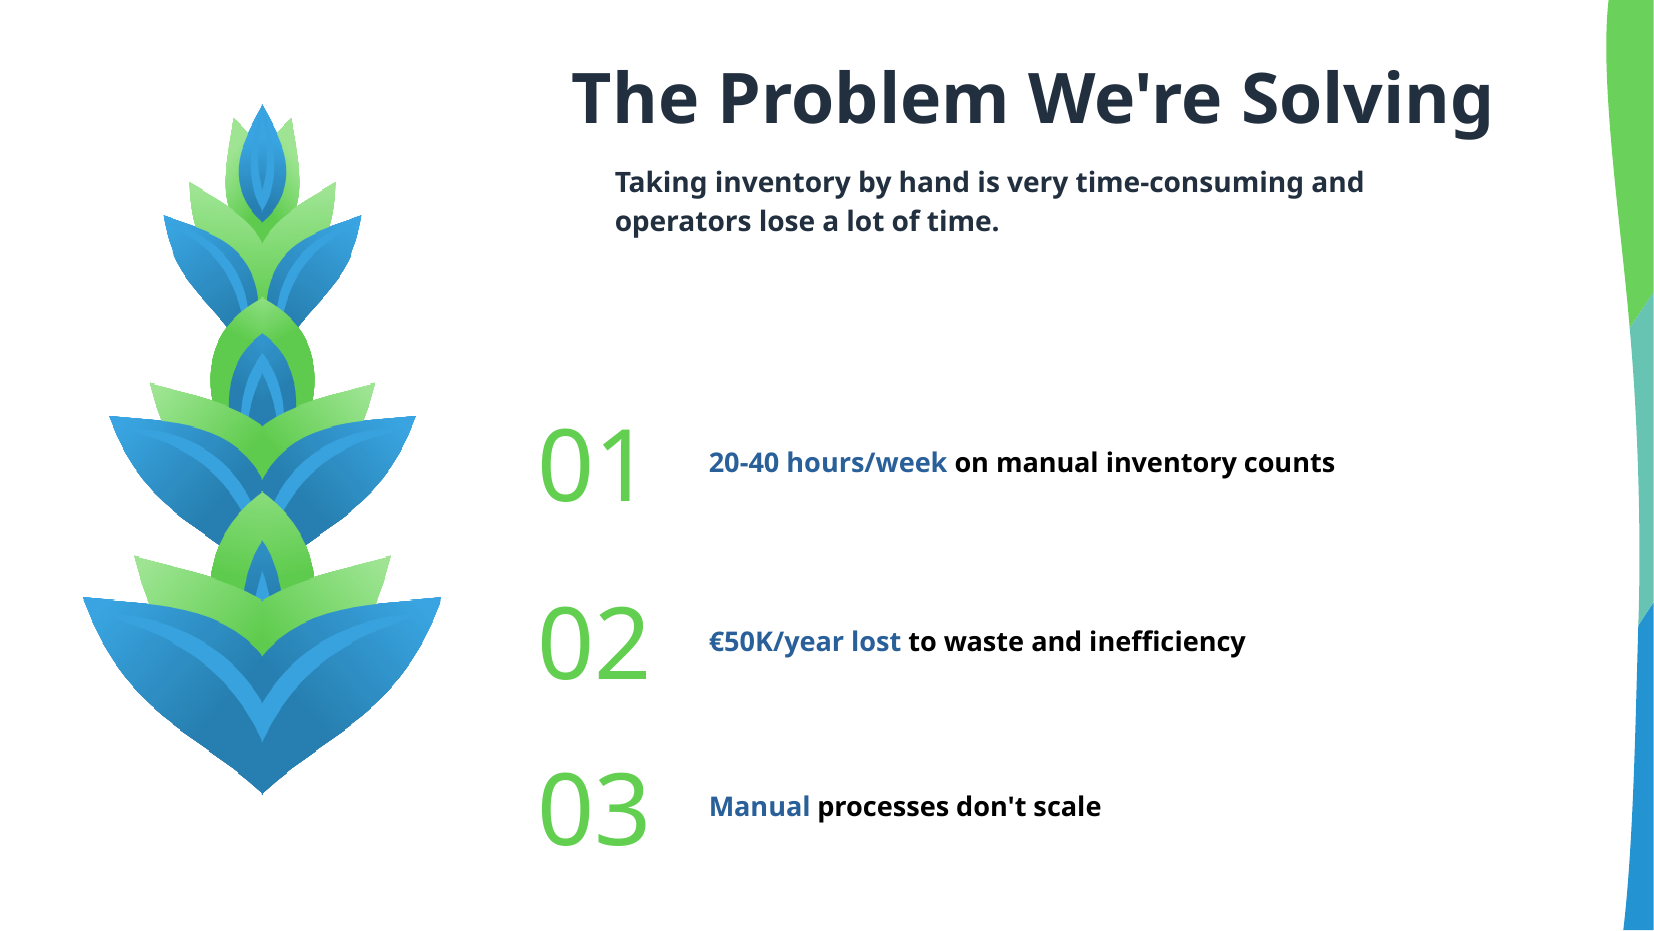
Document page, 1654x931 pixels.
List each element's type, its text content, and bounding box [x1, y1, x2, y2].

title The Problem We're Solving [472, 37, 1595, 156]
text_box 02 [531, 566, 680, 716]
text_box Taking inventory by hand is very time-consuming and operators lose a lot of time. [600, 155, 1463, 246]
list €50K/year lost to waste and inefficiency [708, 566, 1595, 715]
list Manual processes don't scale [708, 732, 1595, 880]
text_box 03 [531, 732, 680, 881]
text_box 01 [531, 388, 680, 537]
picture [83, 104, 441, 796]
list 20-40 hours/week on manual inventory counts [708, 388, 1595, 537]
